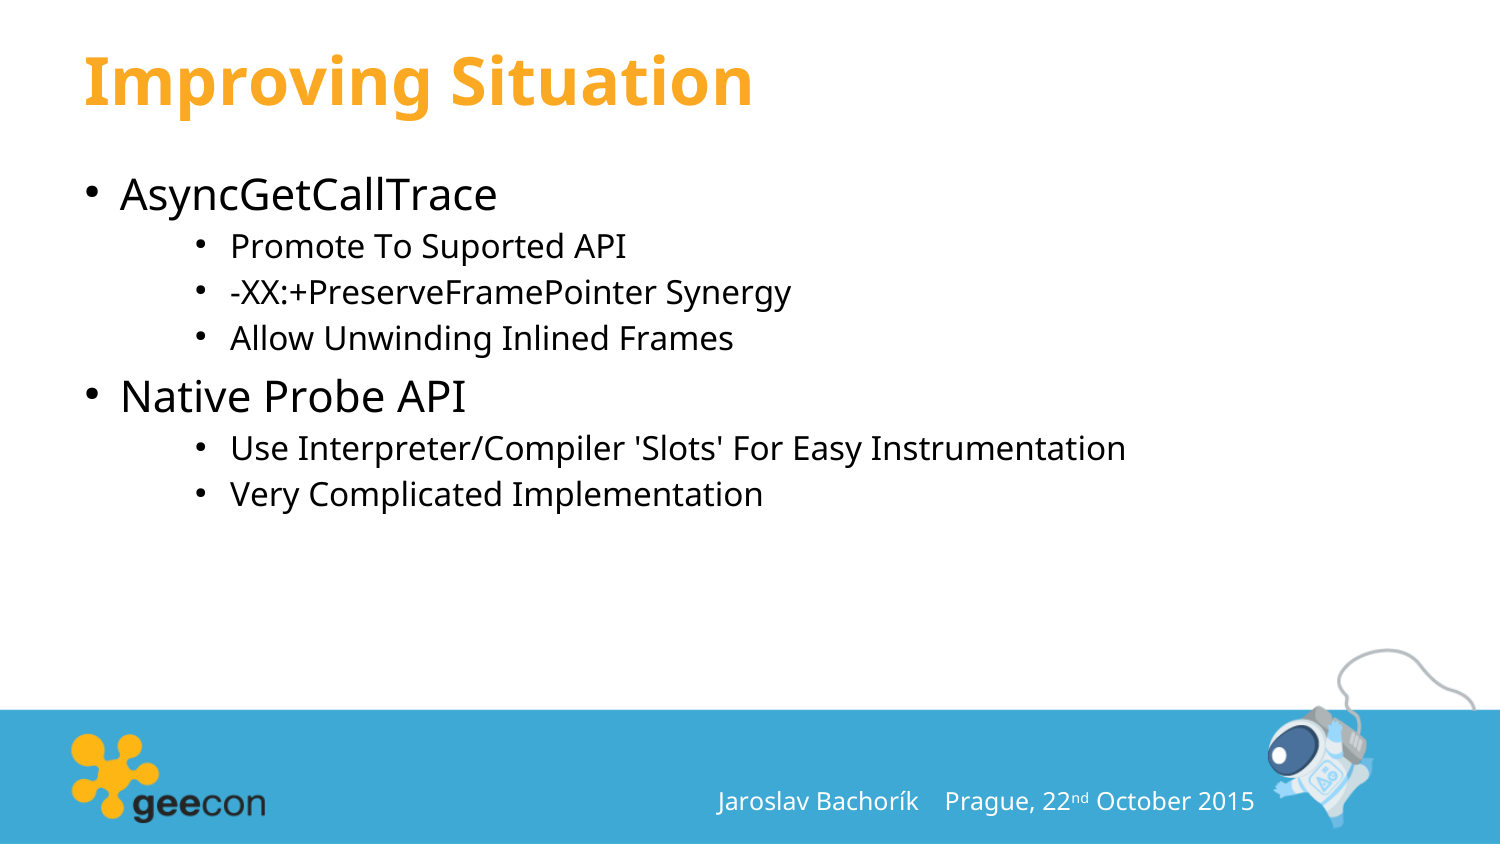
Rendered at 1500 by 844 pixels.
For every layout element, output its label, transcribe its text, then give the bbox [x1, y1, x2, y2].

title Improving Situation [75, 33, 1426, 161]
text_box Jaroslav Bachorík Prague, 22nd October 2015 [442, 778, 1270, 824]
picture [0, 0, 1500, 844]
list AsyncGetCallTrace Promote To Suported API -XX:+PreserveFramePointer Synergy Allow Unwinding Inlined Frames Native Probe API Use Interpreter/Compiler 'Slots' For Easy Instrumentation Very Complicated Implementation [75, 161, 1426, 623]
